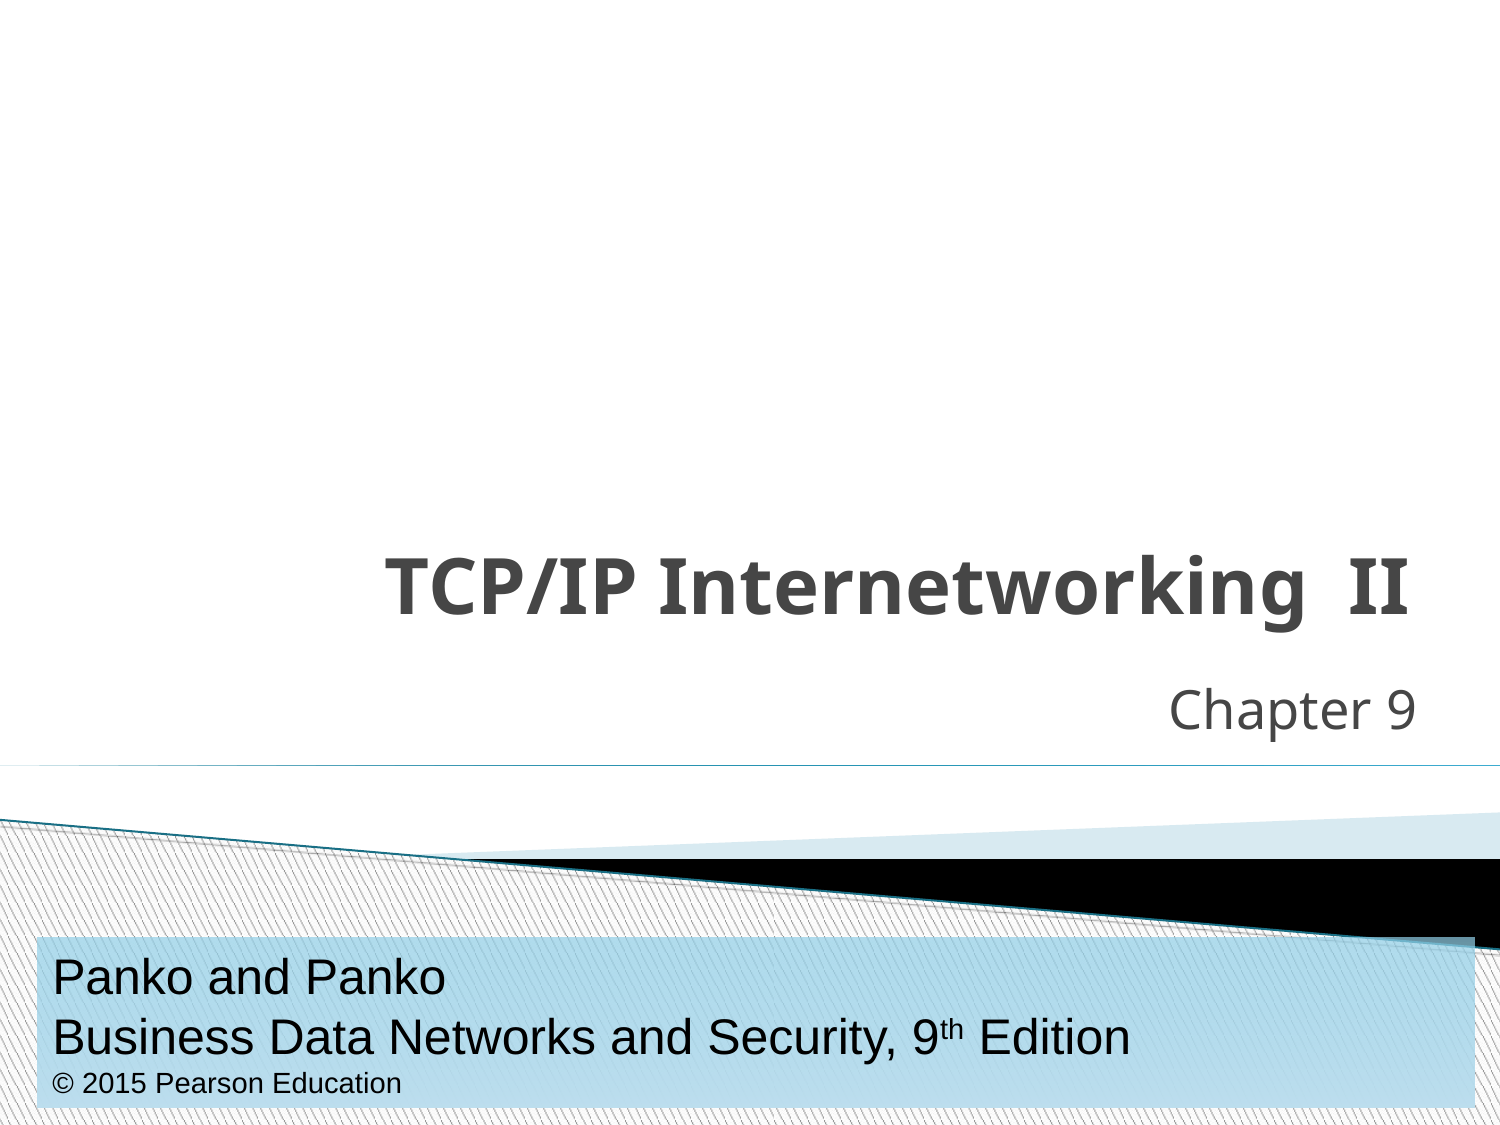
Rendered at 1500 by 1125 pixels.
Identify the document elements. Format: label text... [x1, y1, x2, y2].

title TCP/IP Internetworking II [262, 474, 1425, 638]
text_box Panko and Panko Business Data Networks and Security, 9th Edition © 2015 Pearson Education [37, 937, 1475, 1108]
picture [0, 821, 1500, 1125]
subtitle Chapter 9 [1100, 667, 1425, 763]
